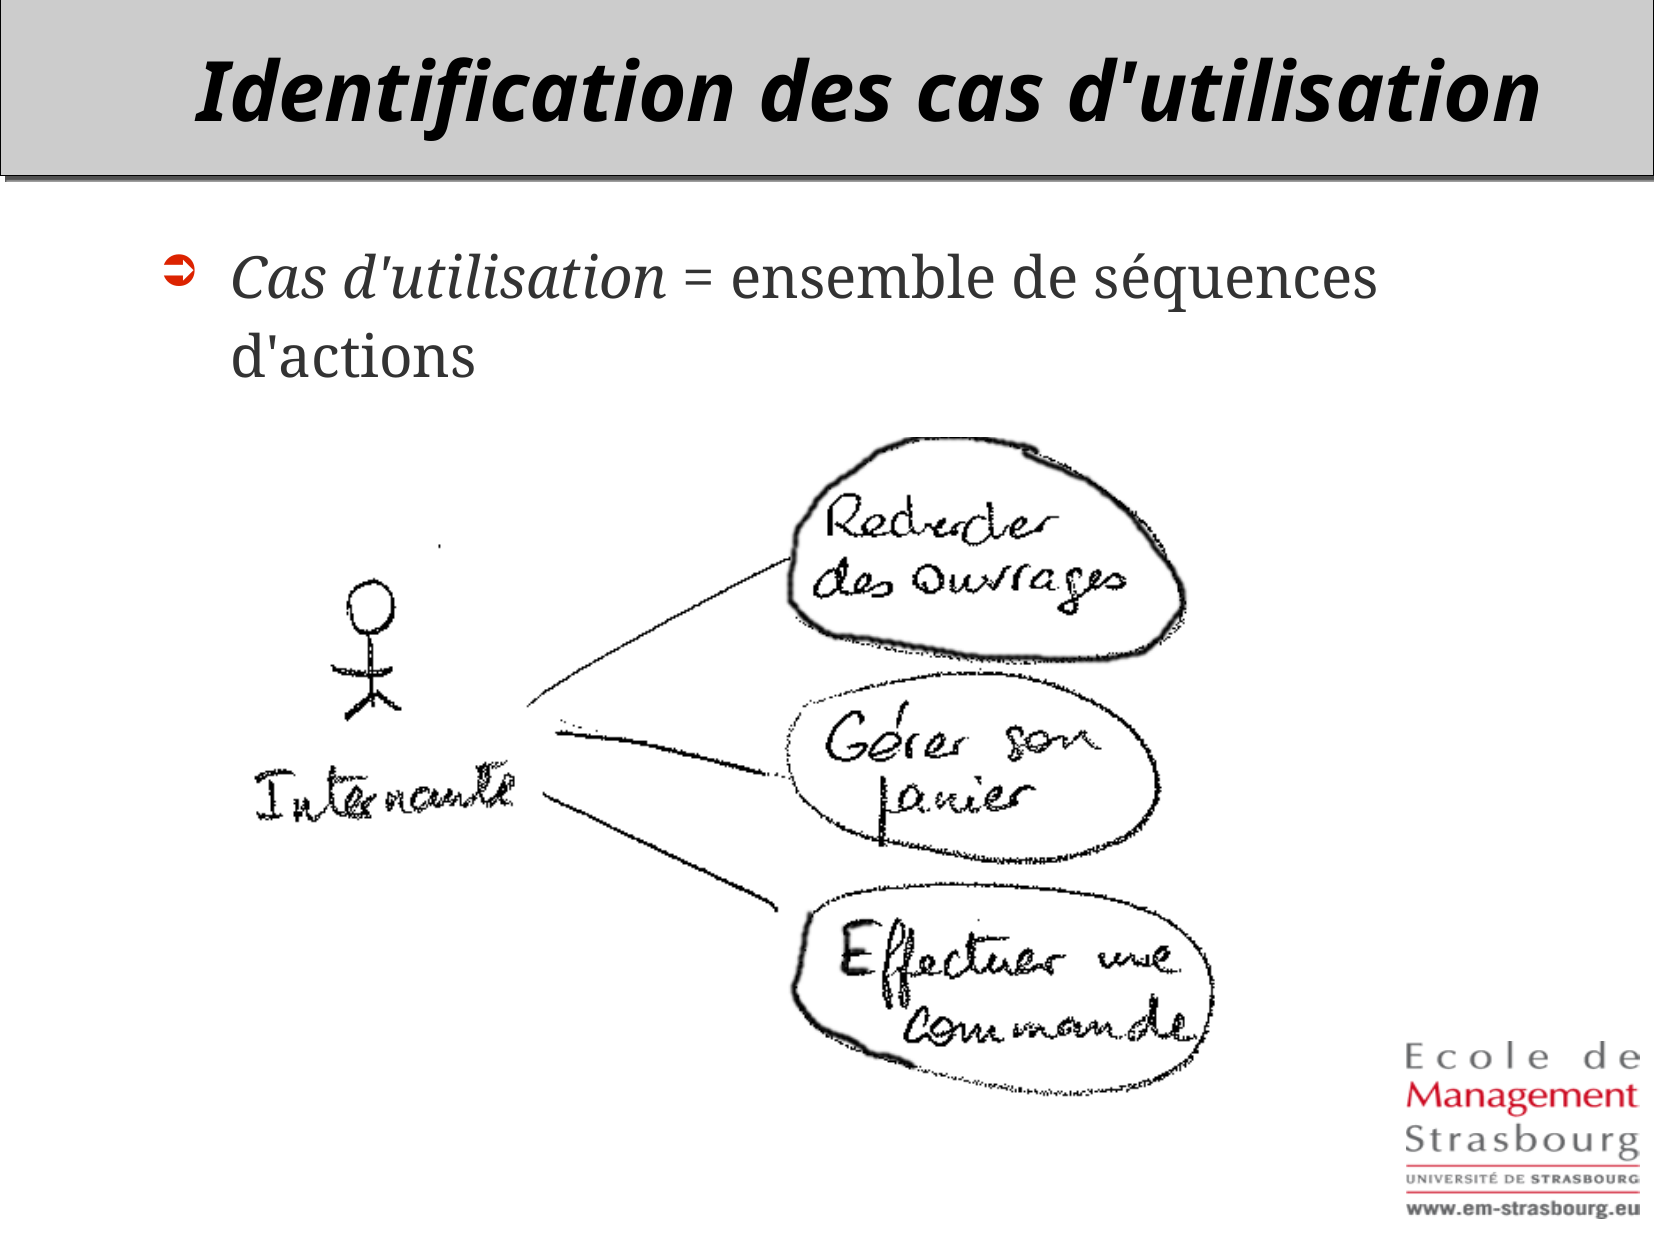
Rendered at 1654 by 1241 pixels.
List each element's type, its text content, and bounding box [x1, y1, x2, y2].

picture [1406, 1041, 1640, 1219]
title Identification des cas d'utilisation [164, 0, 1577, 178]
picture [225, 437, 1314, 1137]
list Cas d'utilisation = ensemble de séquences d'actions [147, 236, 1570, 1147]
